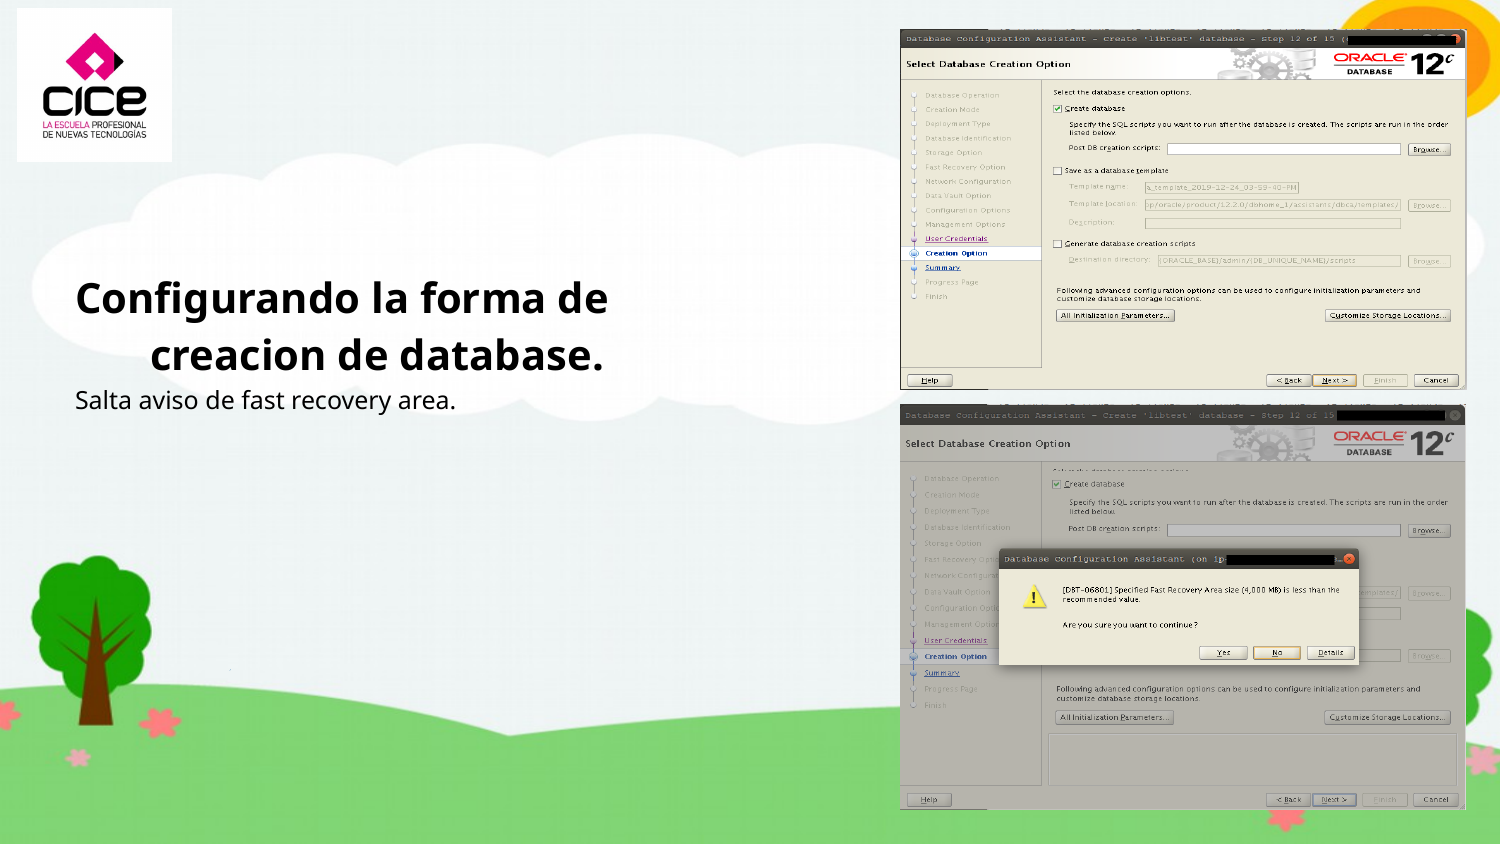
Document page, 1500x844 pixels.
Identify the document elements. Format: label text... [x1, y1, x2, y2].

picture [0, 0, 1500, 844]
title Configurando la forma de creacion de database. Salta aviso de fast recovery area. [75, 254, 706, 466]
